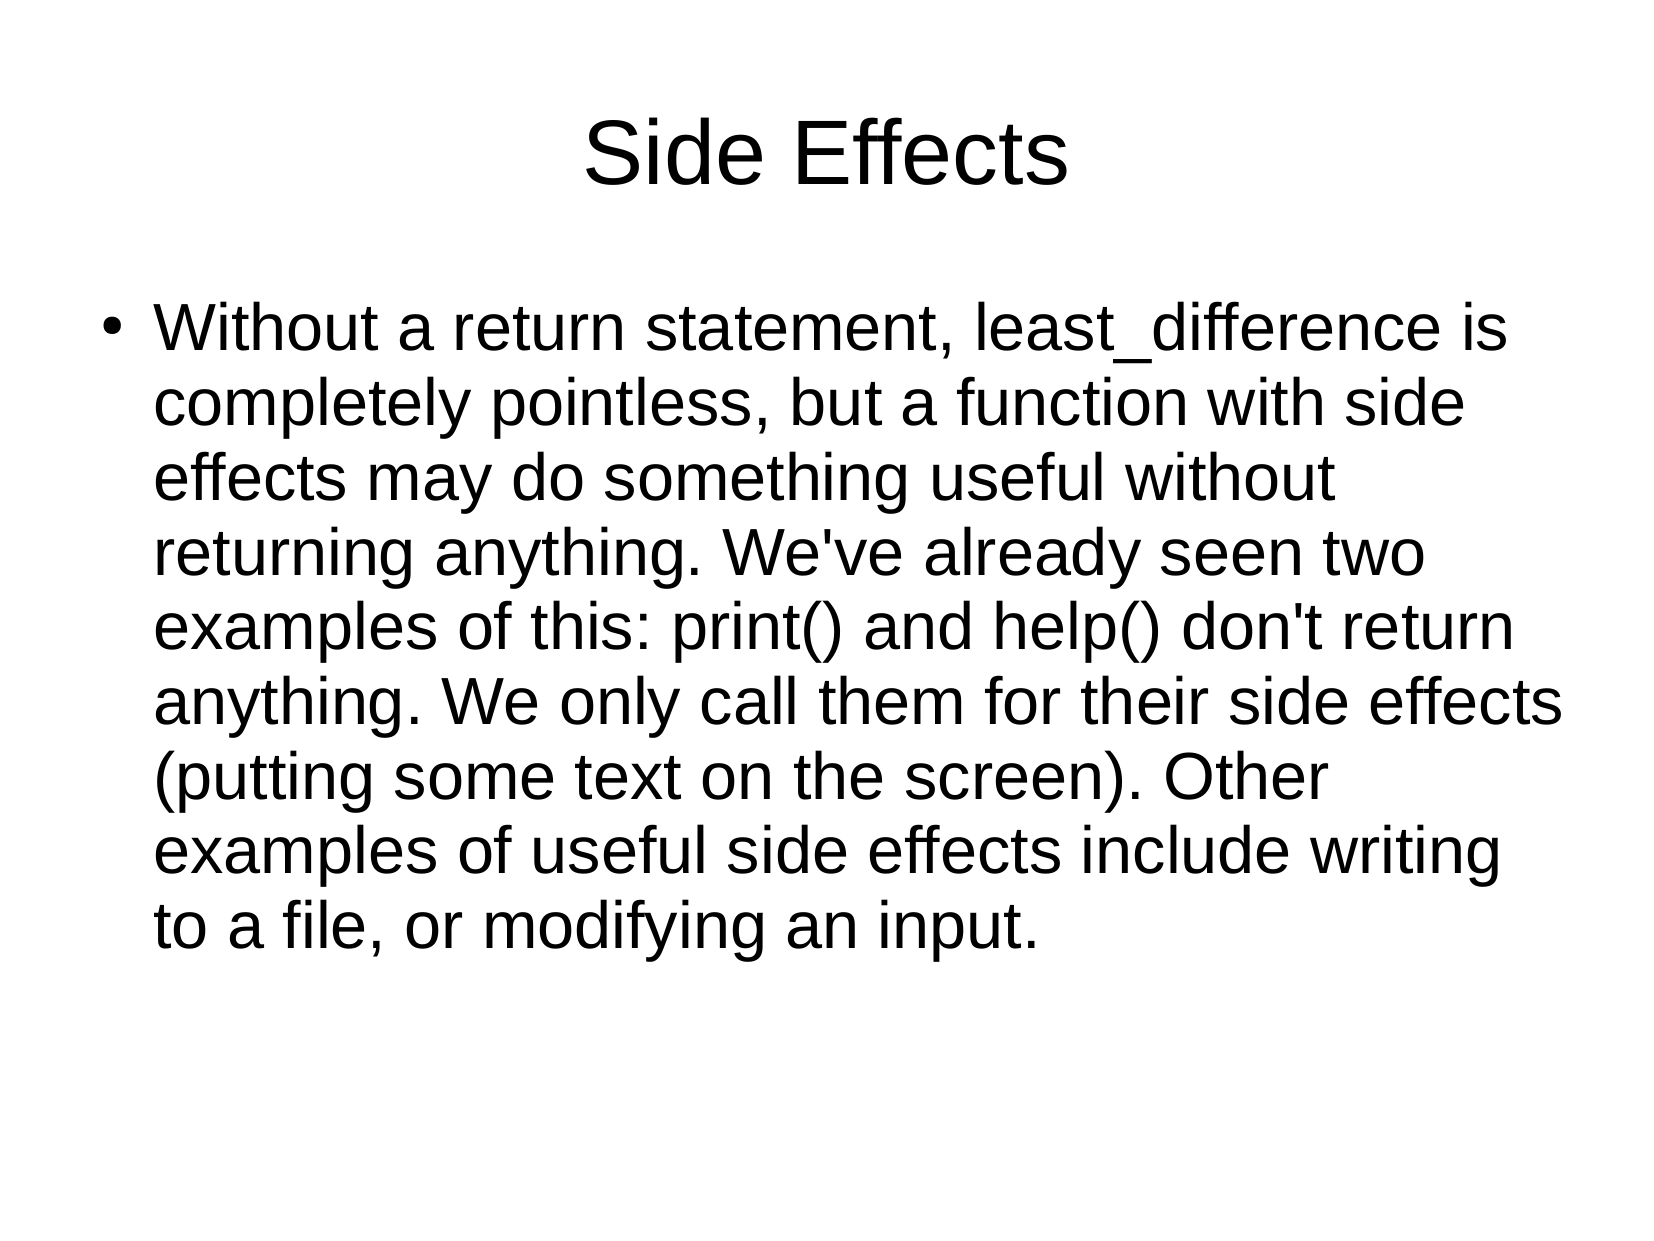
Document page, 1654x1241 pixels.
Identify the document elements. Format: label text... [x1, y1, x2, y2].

list Without a return statement, least_difference is completely pointless, but a function with side effects may do something useful without returning anything. We've already seen two examples of this: print() and help() don't return anything. We only call them for their side effects (putting some text on the screen). Other examples of useful side effects include writing to a file, or modifying an input. [82, 290, 1571, 1010]
title Side Effects [82, 49, 1571, 257]
